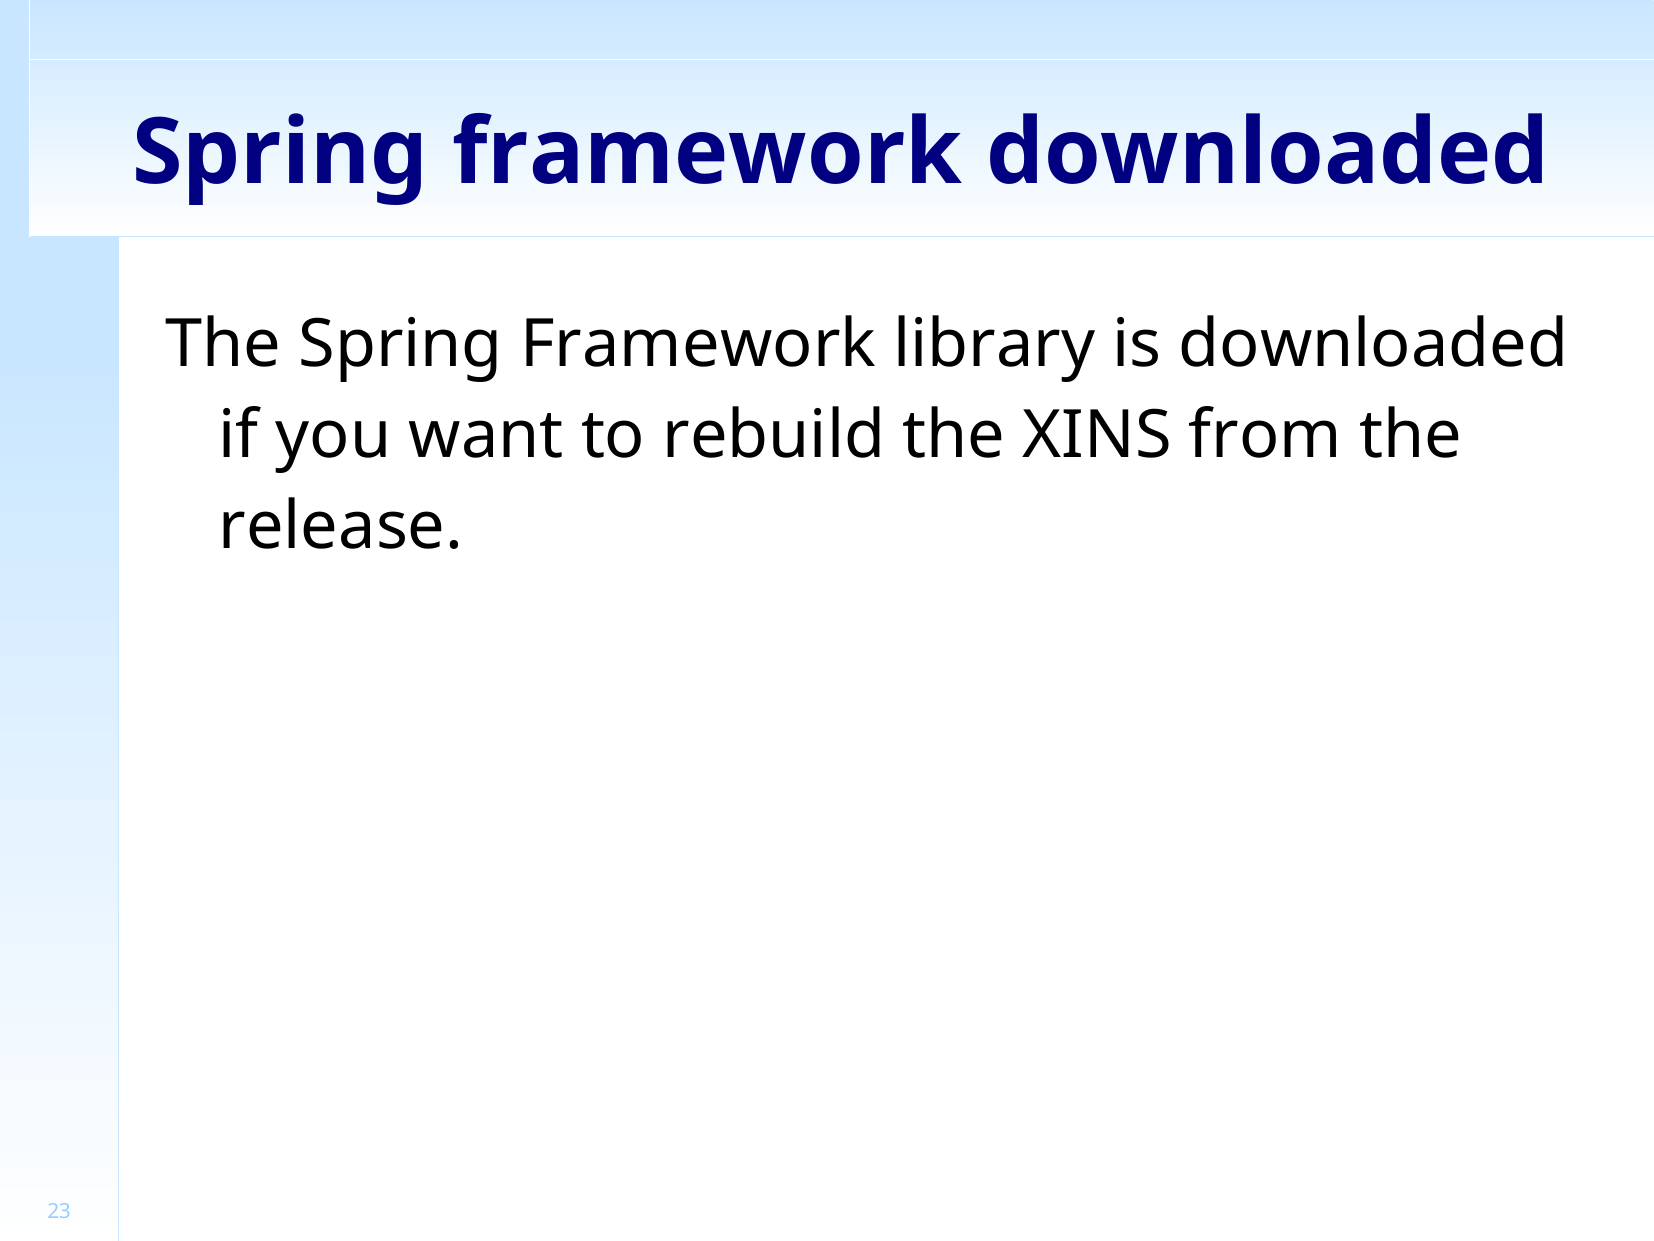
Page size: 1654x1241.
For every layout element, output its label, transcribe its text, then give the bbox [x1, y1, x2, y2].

list The Spring Framework library is downloaded if you want to rebuild the XINS from the release. [147, 295, 1625, 1182]
title Spring framework downloaded [29, 59, 1654, 237]
